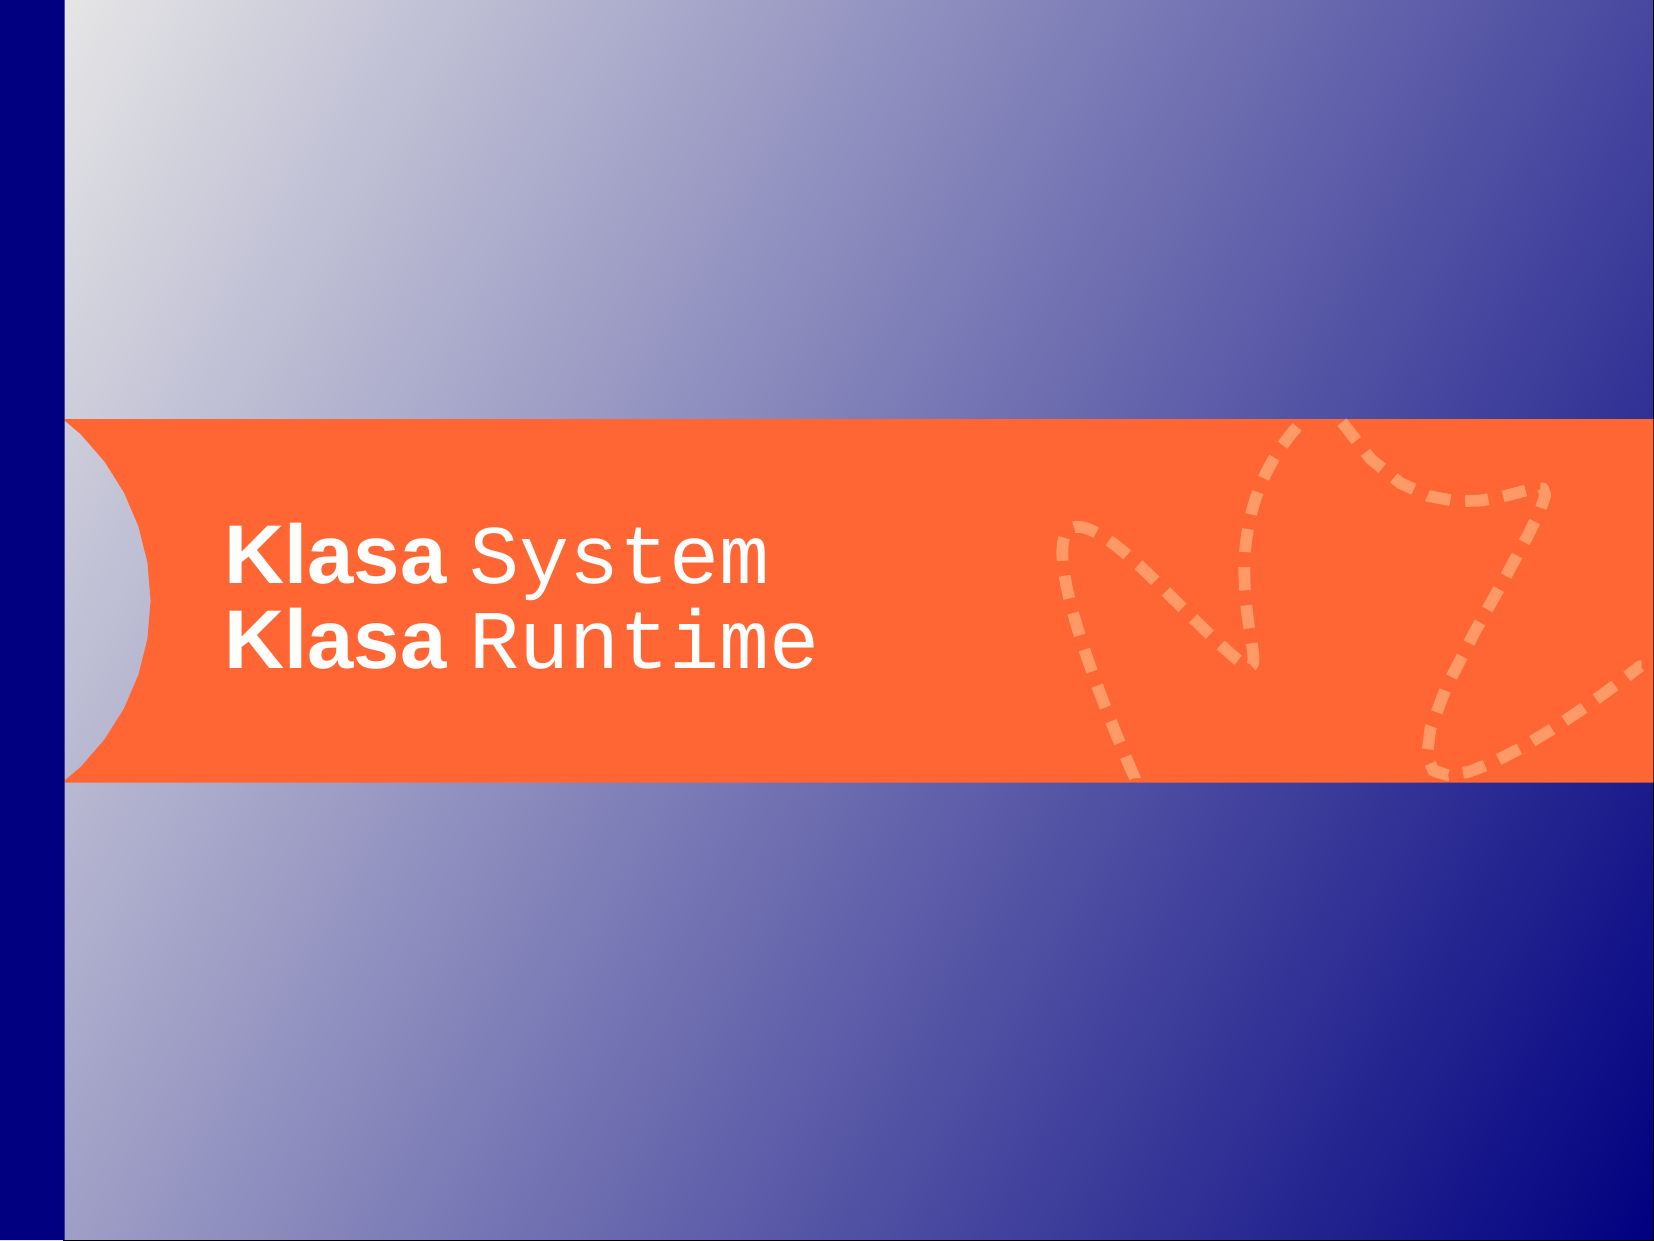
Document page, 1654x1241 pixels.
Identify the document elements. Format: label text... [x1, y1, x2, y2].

title Klasa System Klasa Runtime [224, 497, 1431, 704]
